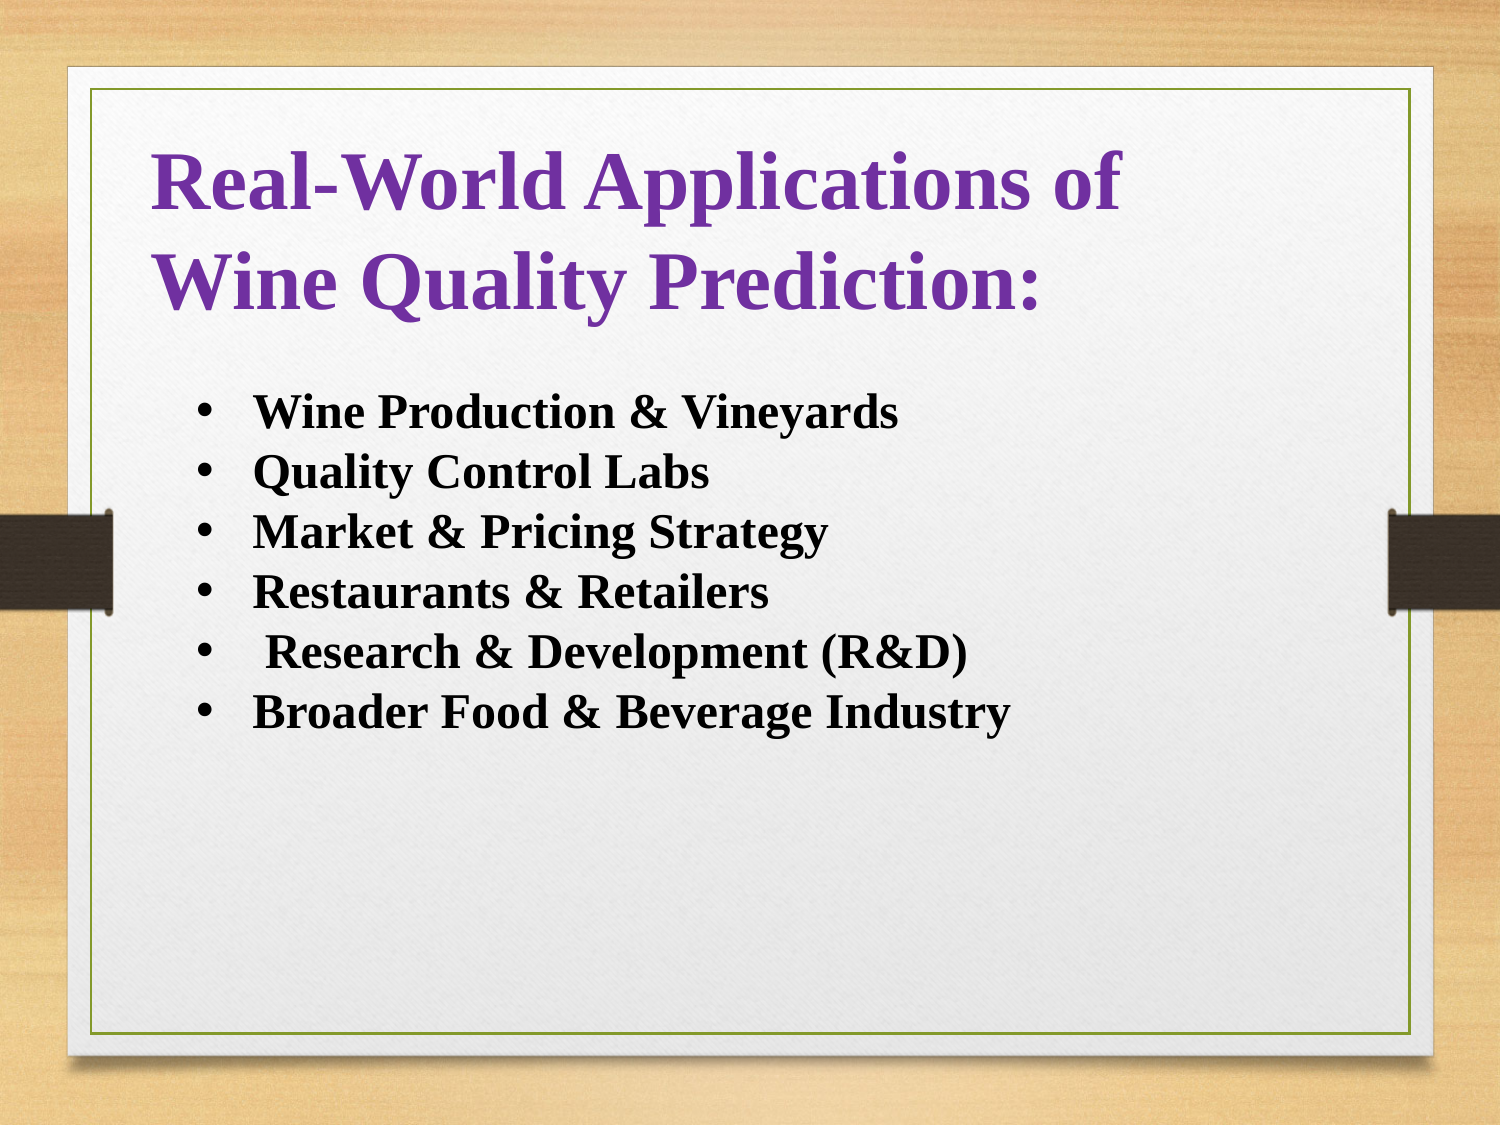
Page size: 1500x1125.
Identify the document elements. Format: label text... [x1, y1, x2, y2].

text_box Real-World Applications of Wine Quality Prediction: [135, 119, 1339, 337]
picture [0, 0, 1500, 1125]
text_box Wine Production & Vineyards Quality Control Labs Market & Pricing Strategy Restaurants & Retailers Research & Development (R&D) Broader Food & Beverage Industry [180, 371, 1253, 751]
